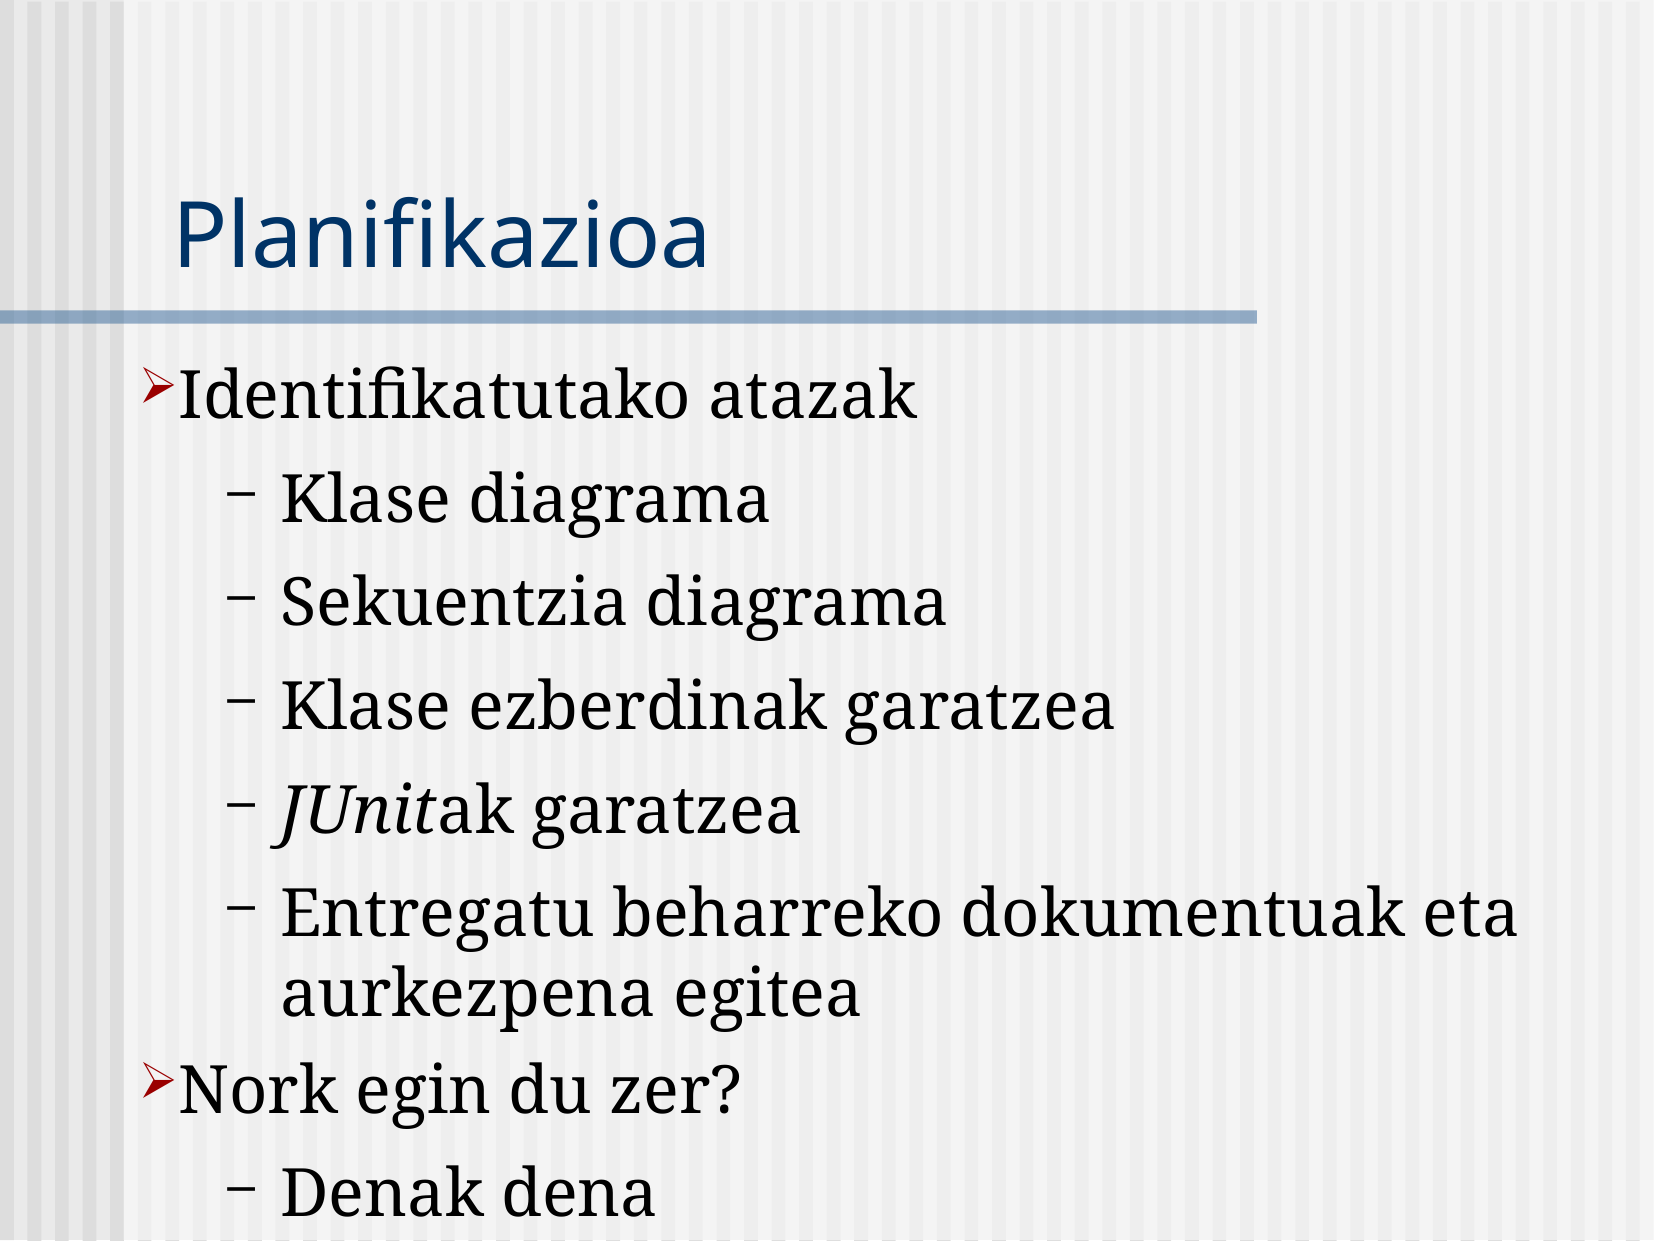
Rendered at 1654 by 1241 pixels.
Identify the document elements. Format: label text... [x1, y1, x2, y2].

list Identifikatutako atazak Klase diagrama Sekuentzia diagrama Klase ezberdinak garatzea JUnitak garatzea Entregatu beharreko dokumentuak eta aurkezpena egitea Nork egin du zer? Denak dena [124, 344, 1632, 1163]
title Planifikazioa [157, 33, 1634, 294]
